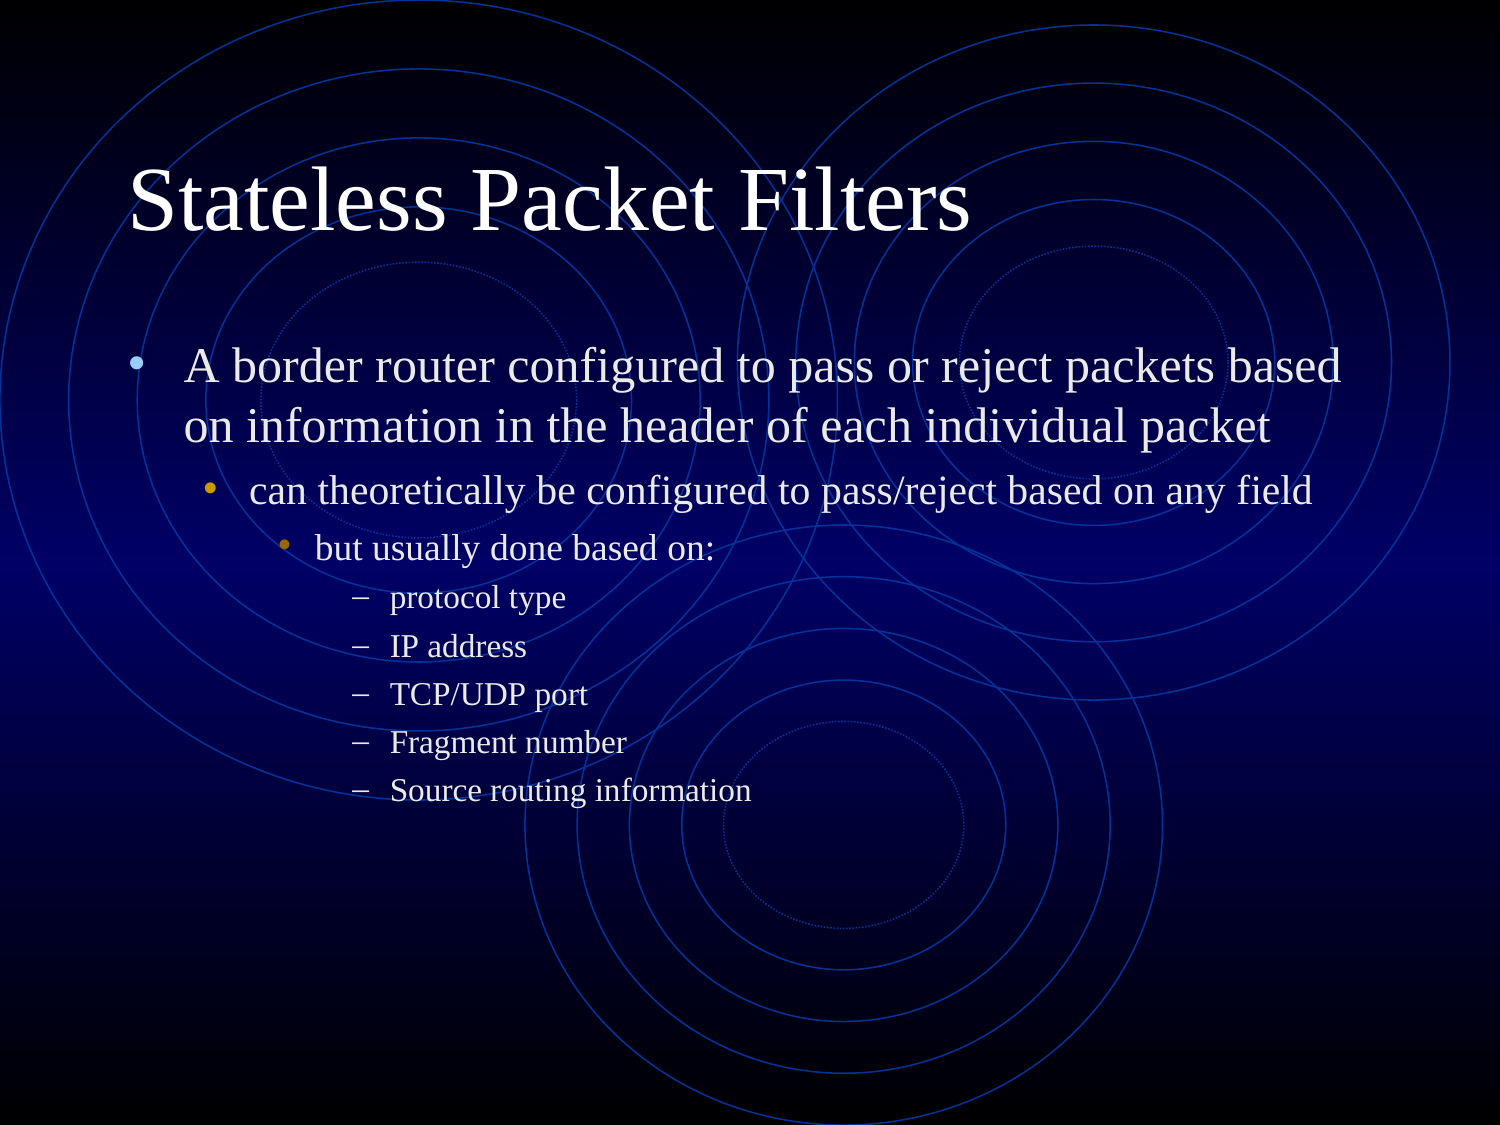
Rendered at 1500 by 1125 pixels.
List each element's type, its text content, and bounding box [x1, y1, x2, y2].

list A border router configured to pass or reject packets based on information in the header of each individual packet can theoretically be configured to pass/reject based on any field but usually done based on: protocol type IP address TCP/UDP port Fragment number Source routing information [112, 324, 1388, 1001]
title Stateless Packet Filters [112, 99, 1388, 288]
